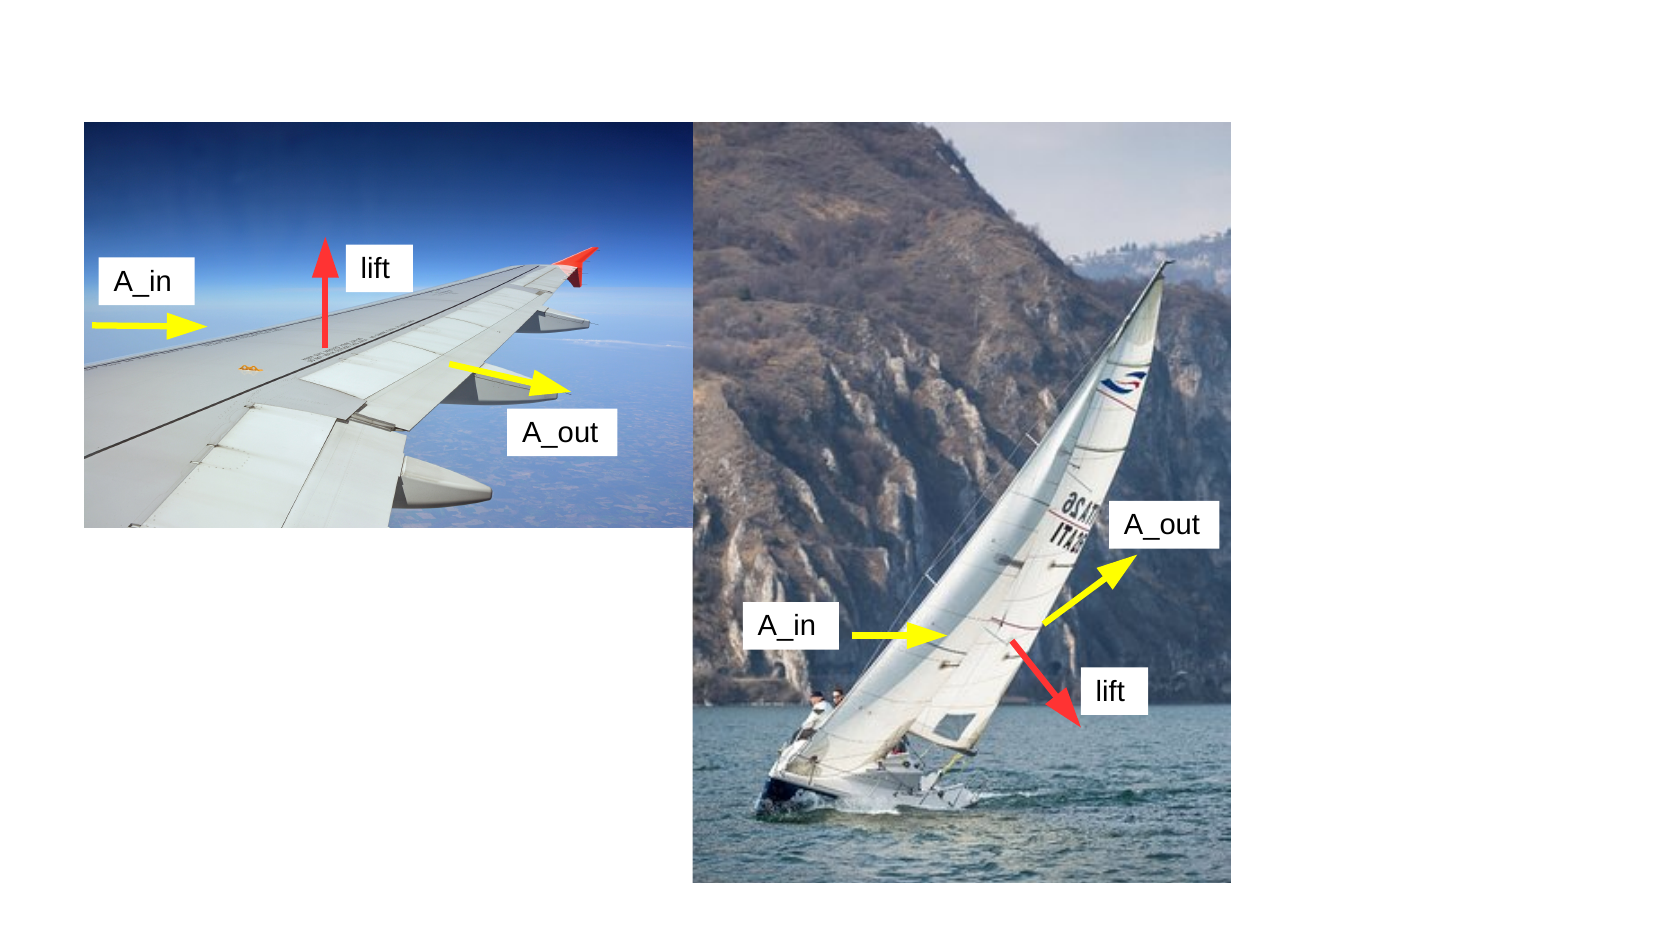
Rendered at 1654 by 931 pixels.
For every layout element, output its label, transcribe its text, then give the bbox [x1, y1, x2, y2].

text_box A_out [1109, 500, 1220, 549]
text_box lift [345, 244, 413, 293]
picture [84, 122, 1231, 883]
text_box A_out [507, 408, 618, 457]
text_box lift [1080, 667, 1149, 715]
text_box A_in [98, 257, 195, 306]
text_box A_in [742, 602, 839, 650]
